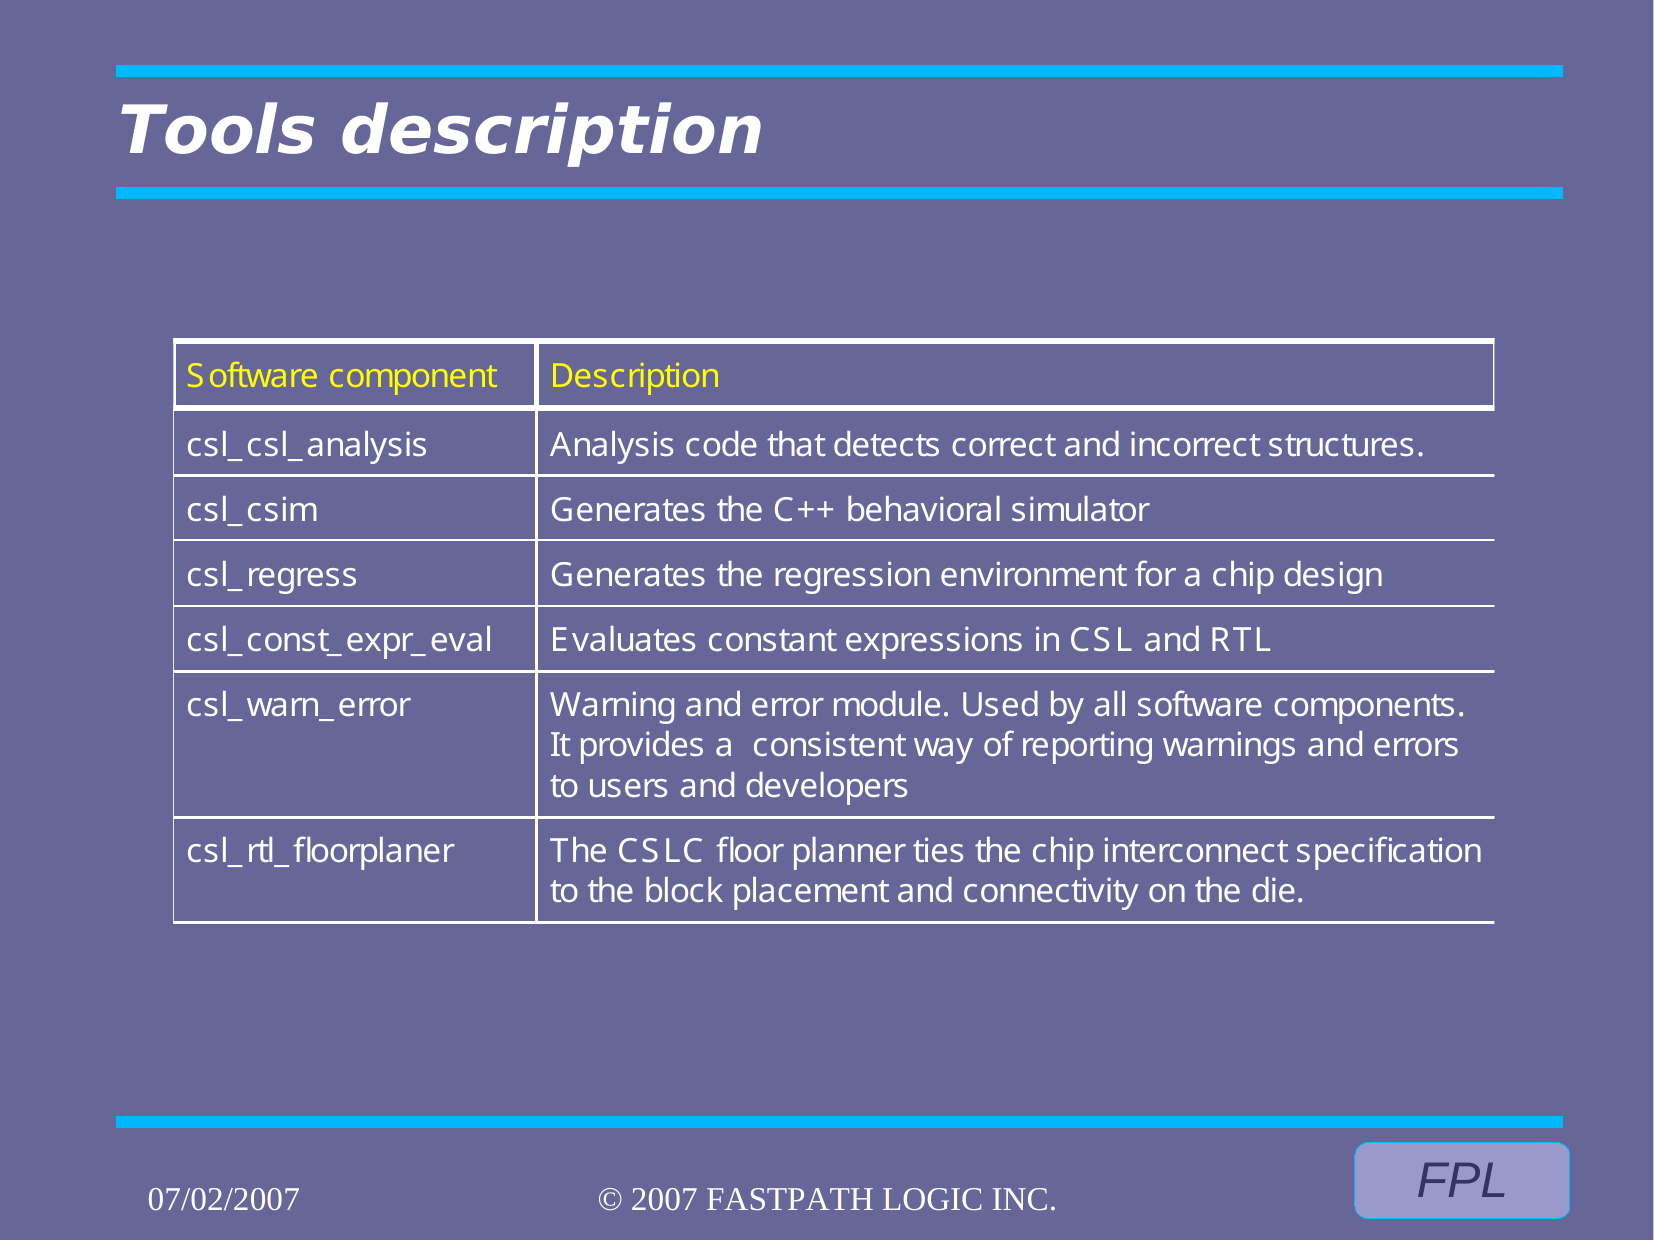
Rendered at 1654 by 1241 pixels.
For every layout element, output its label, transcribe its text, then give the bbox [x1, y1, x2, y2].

chart [173, 338, 1495, 1009]
title Tools description [118, 41, 1531, 219]
